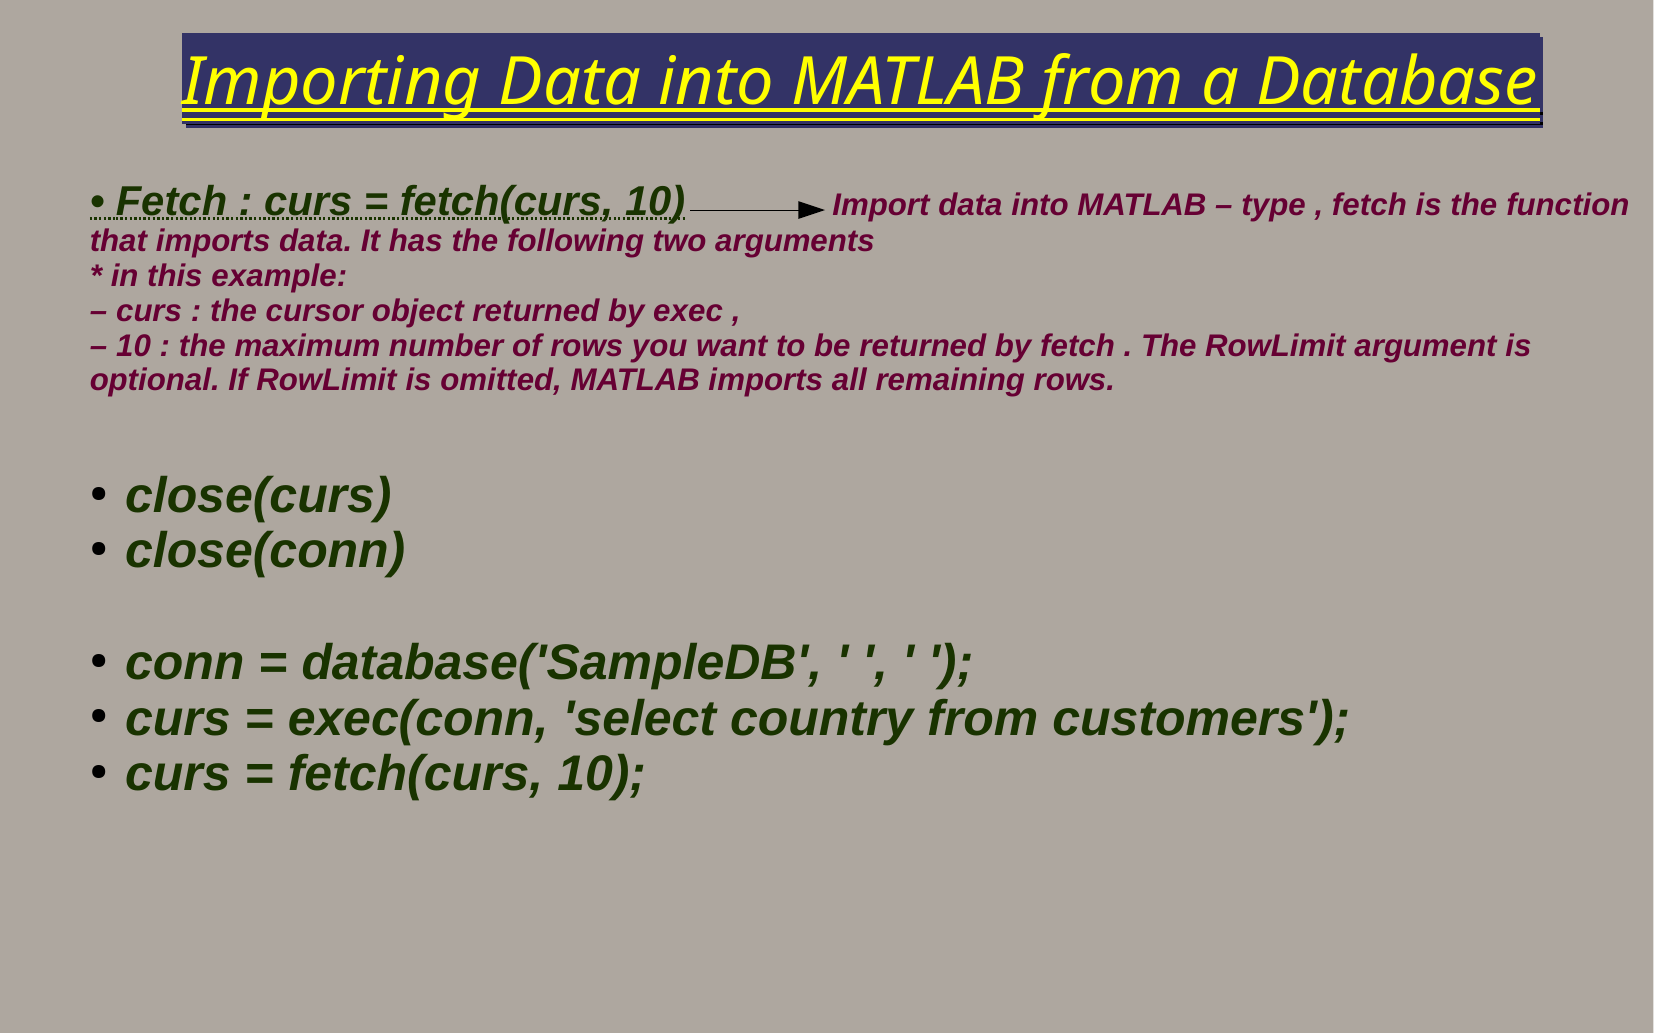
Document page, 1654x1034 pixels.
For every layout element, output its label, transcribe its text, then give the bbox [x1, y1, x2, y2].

text_box • Fetch : curs = fetch(curs, 10) Import data into MATLAB – type , fetch is the function that imports data. It has the following two arguments * in this example: – curs : the cursor object returned by exec , – 10 : the maximum number of rows you want to be returned by fetch . The RowLimit argument is optional. If RowLimit is omitted, MATLAB imports all remaining rows. close(curs) close(conn) conn = database('SampleDB', ' ', ' '); curs = exec(conn, 'select country from customers'); curs = fetch(curs, 10); [75, 169, 1654, 809]
title Importing Data into MATLAB from a Database [116, 0, 1606, 166]
